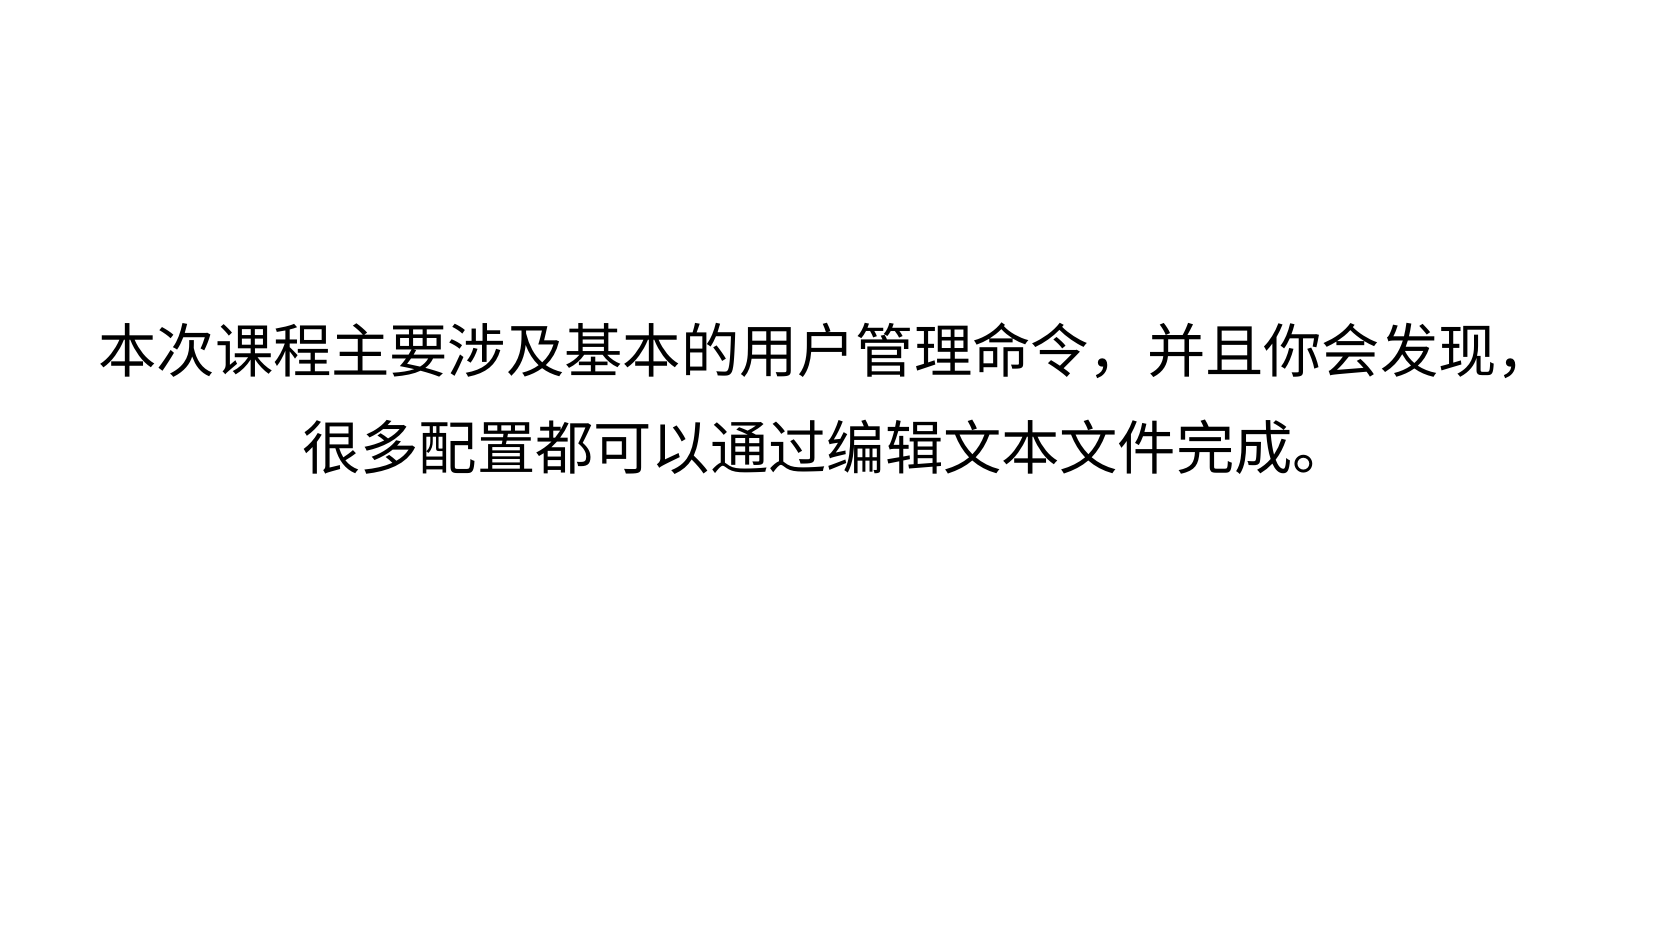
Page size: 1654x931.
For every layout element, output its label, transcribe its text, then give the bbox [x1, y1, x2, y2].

subtitle 本次课程主要涉及基本的用户管理命令，并且你会发现，很多配置都可以通过编辑文本文件完成。 [82, 37, 1571, 742]
